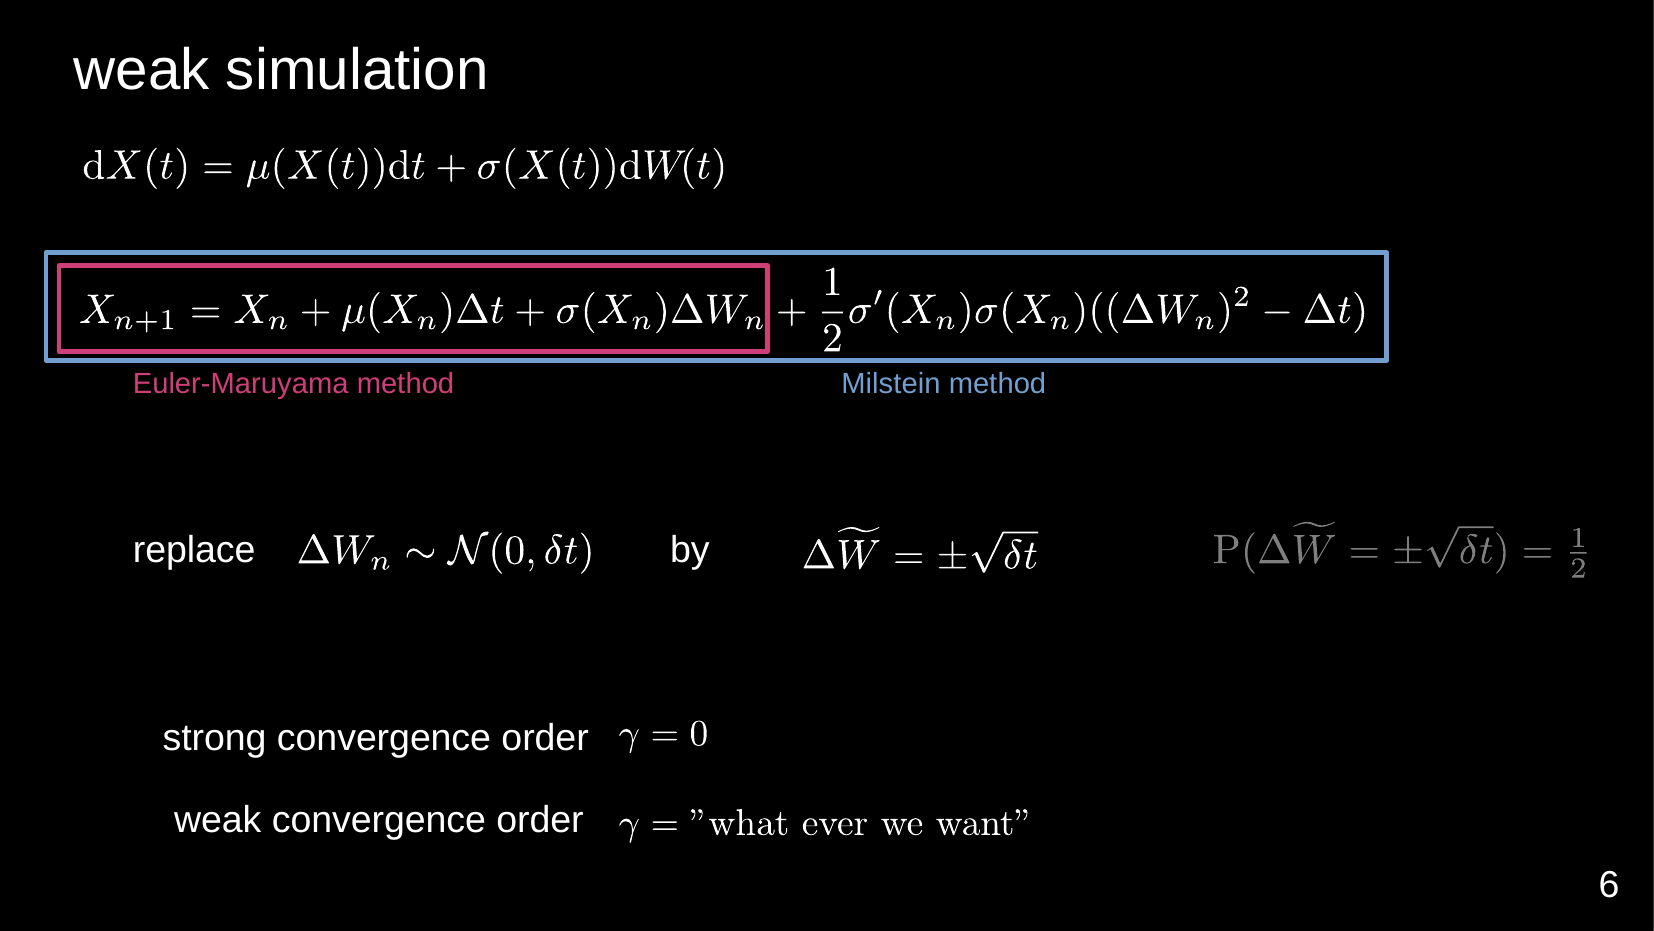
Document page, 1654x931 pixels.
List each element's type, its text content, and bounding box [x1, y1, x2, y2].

text_box replace [118, 521, 296, 621]
text_box [78, 268, 765, 349]
text_box weak simulation [59, 29, 1123, 119]
text_box [82, 147, 724, 189]
text_box [618, 809, 1028, 843]
text_box [770, 267, 1365, 352]
text_box [618, 720, 707, 754]
text_box weak convergence order [159, 808, 632, 886]
text_box [296, 531, 591, 574]
text_box Milstein method [826, 359, 1182, 408]
text_box [1210, 501, 1625, 621]
text_box [801, 527, 1039, 573]
text_box <number> [1433, 856, 1635, 927]
text_box by [655, 521, 739, 621]
text_box strong convergence order [147, 708, 650, 808]
text_box Euler-Maruyama method [118, 363, 473, 408]
